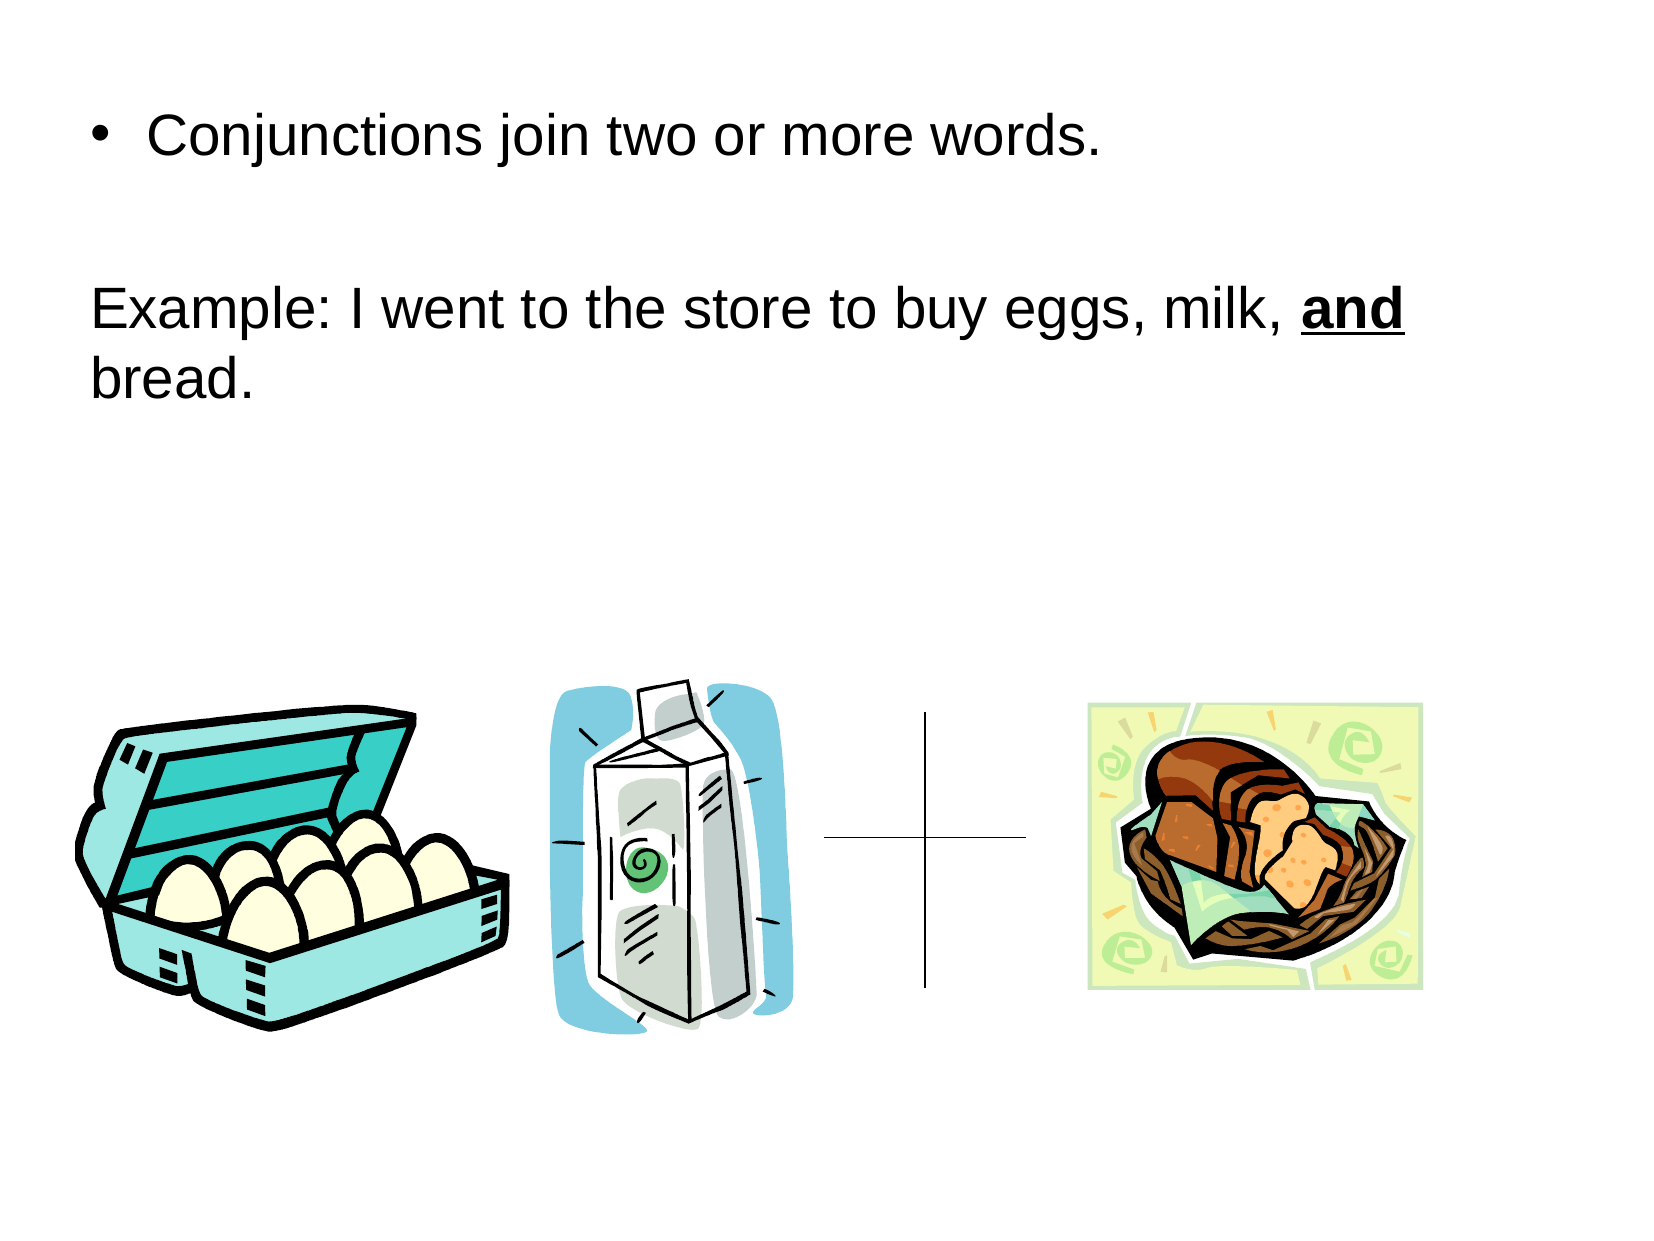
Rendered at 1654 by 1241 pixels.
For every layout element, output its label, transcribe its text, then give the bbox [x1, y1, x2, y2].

picture [549, 675, 799, 1040]
picture [75, 699, 515, 1037]
picture [1087, 699, 1429, 995]
list Conjunctions join two or more words. Example: I went to the store to buy eggs, milk, and bread. [75, 90, 1426, 1005]
